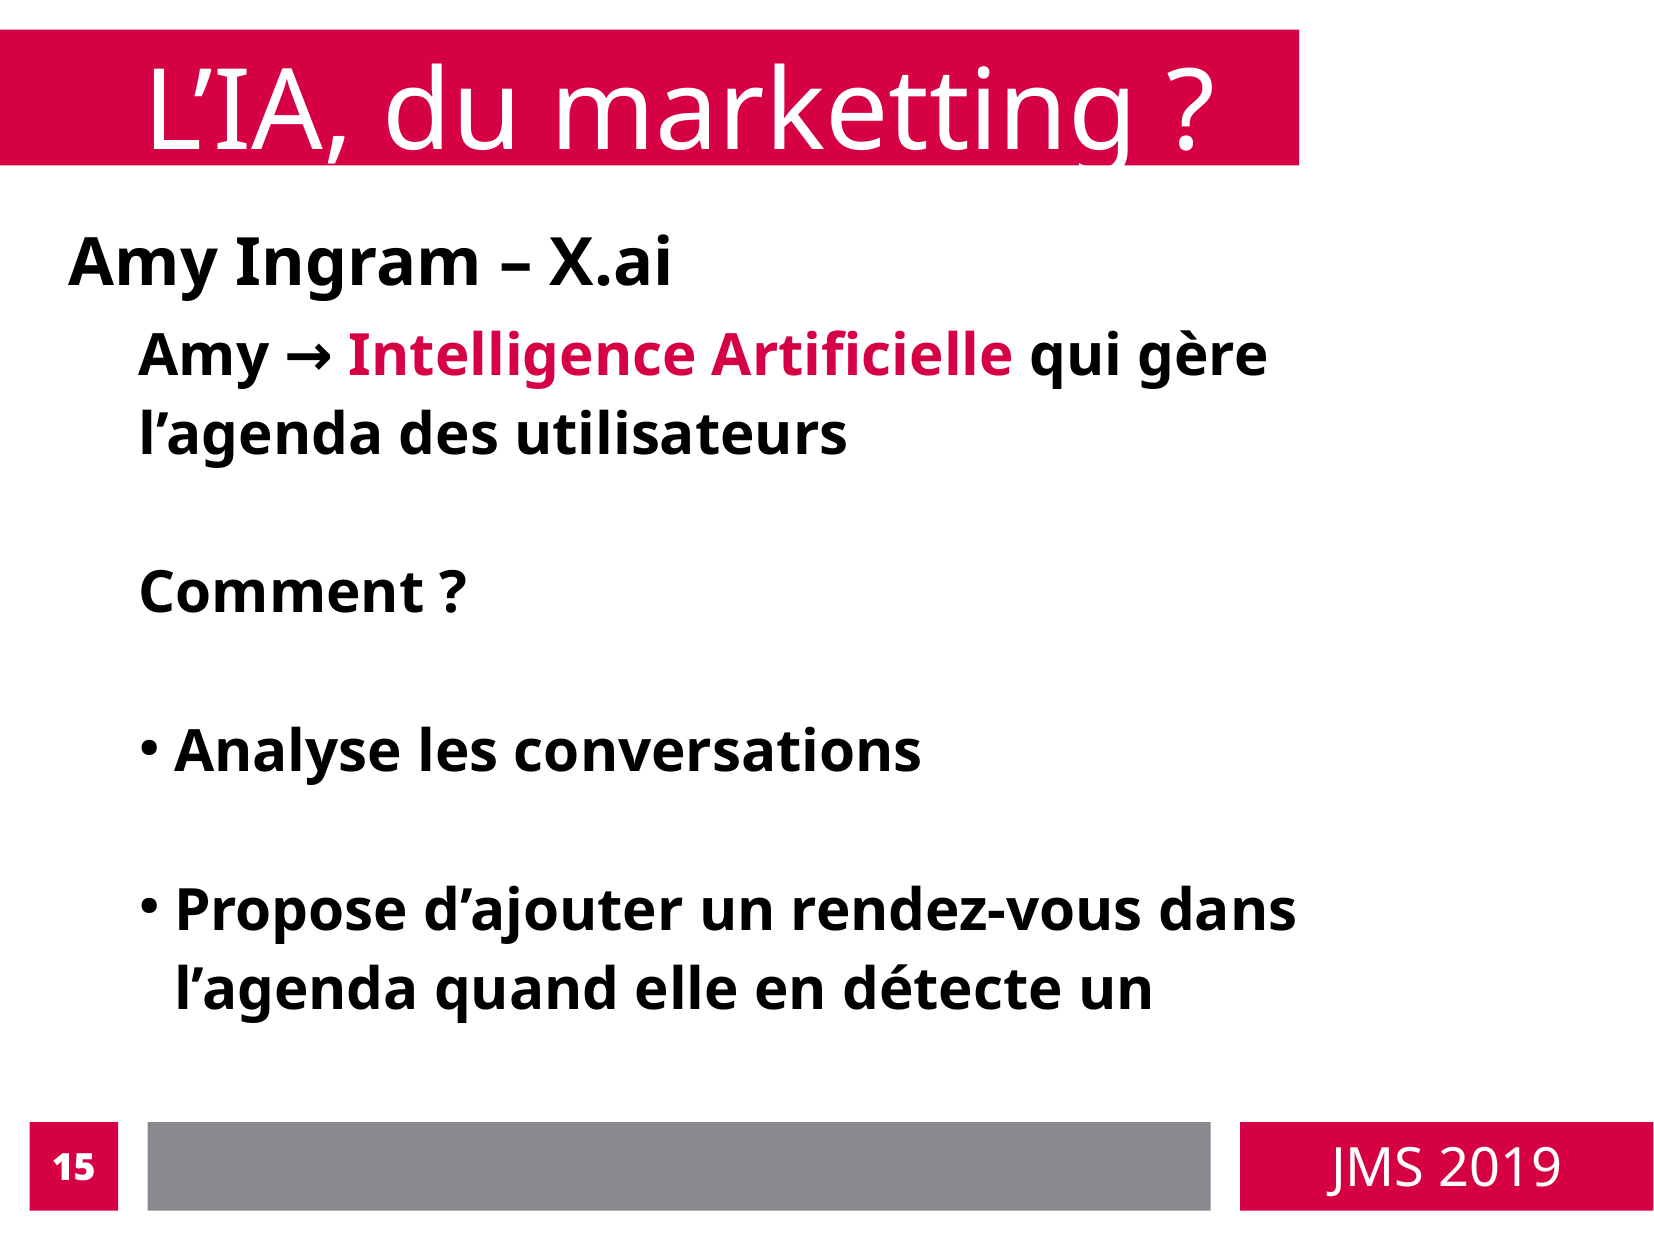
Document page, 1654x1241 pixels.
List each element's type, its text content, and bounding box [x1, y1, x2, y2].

title L’IA, du marketting ? [0, 29, 1229, 178]
text_box Amy → Intelligence Artificielle qui gère l’agenda des utilisateurs Comment ? Analyse les conversations Propose d’ajouter un rendez-vous dans l’agenda quand elle en détecte un [124, 357, 1530, 982]
text_box Amy Ingram – X.ai [0, 178, 795, 461]
